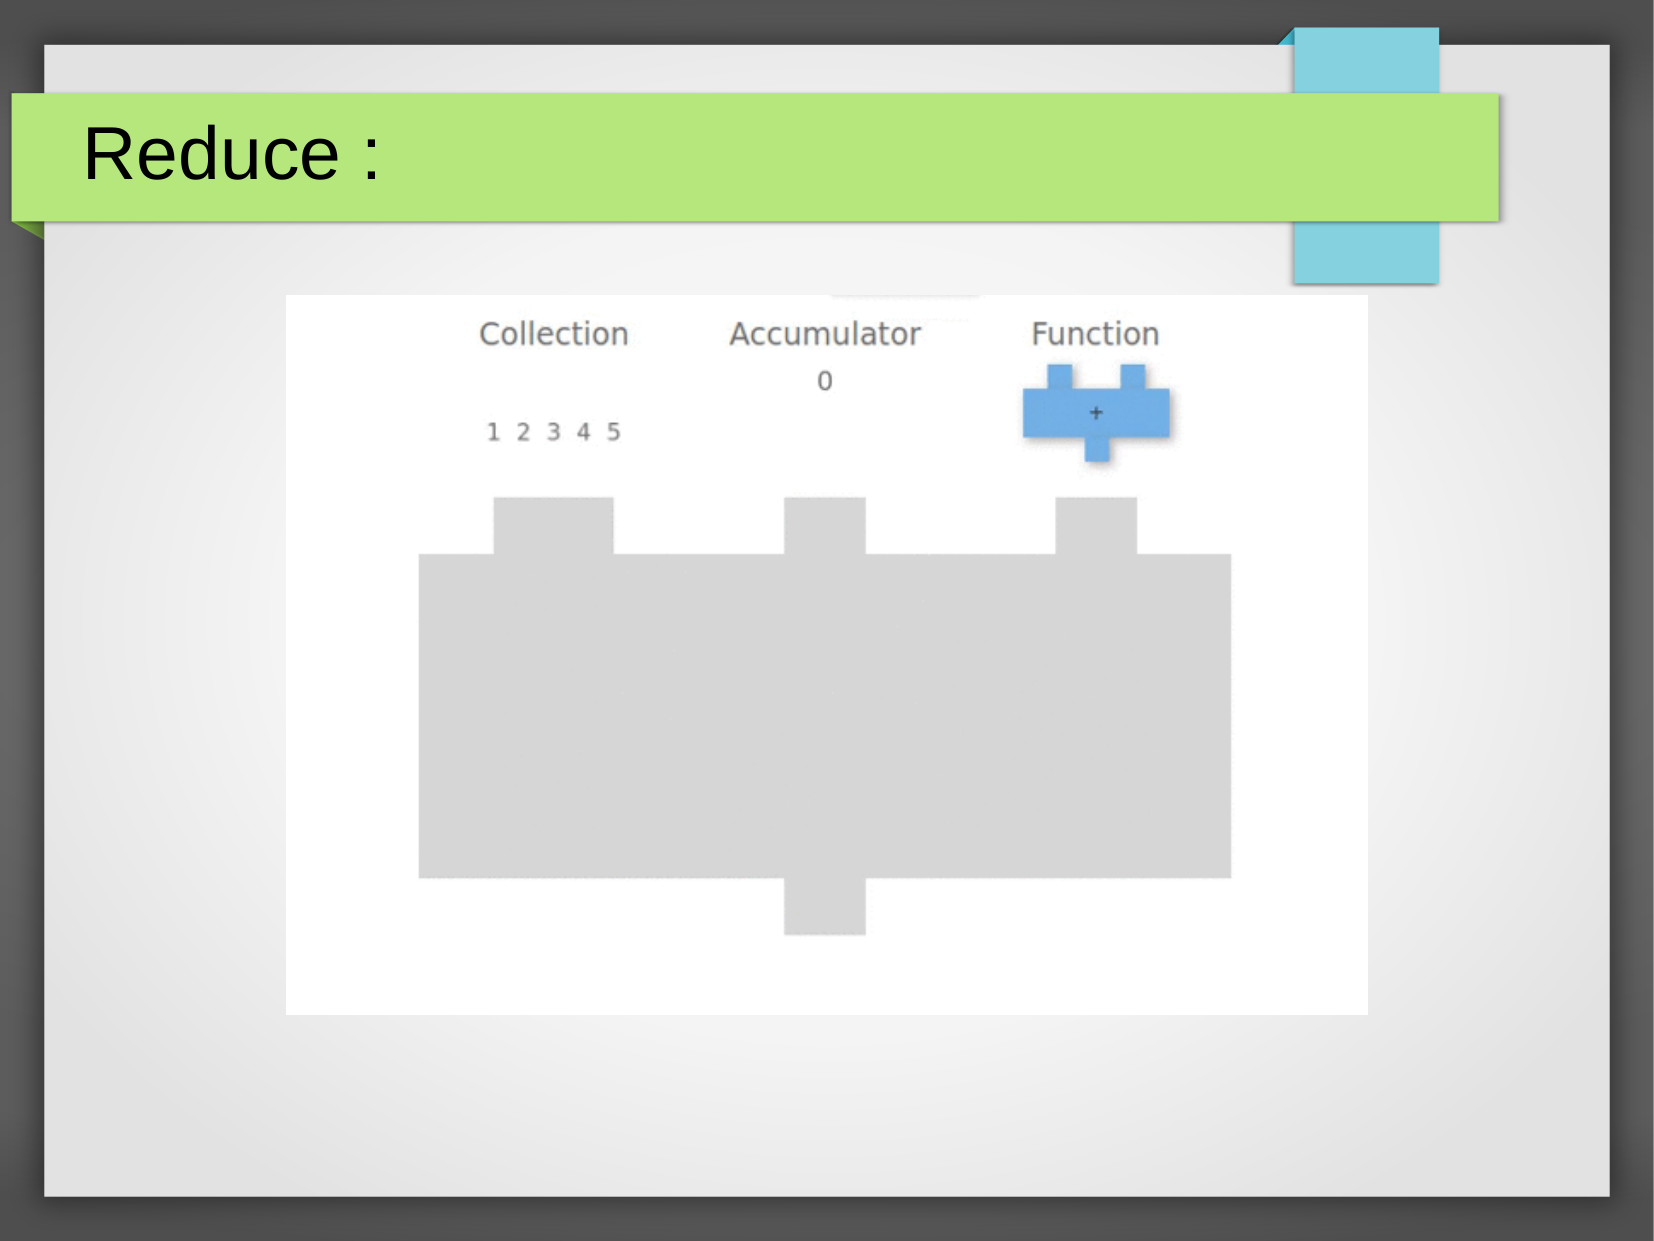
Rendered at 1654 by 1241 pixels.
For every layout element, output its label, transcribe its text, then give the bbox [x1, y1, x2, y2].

title Reduce : [82, 94, 1264, 213]
picture [0, 0, 1654, 1241]
